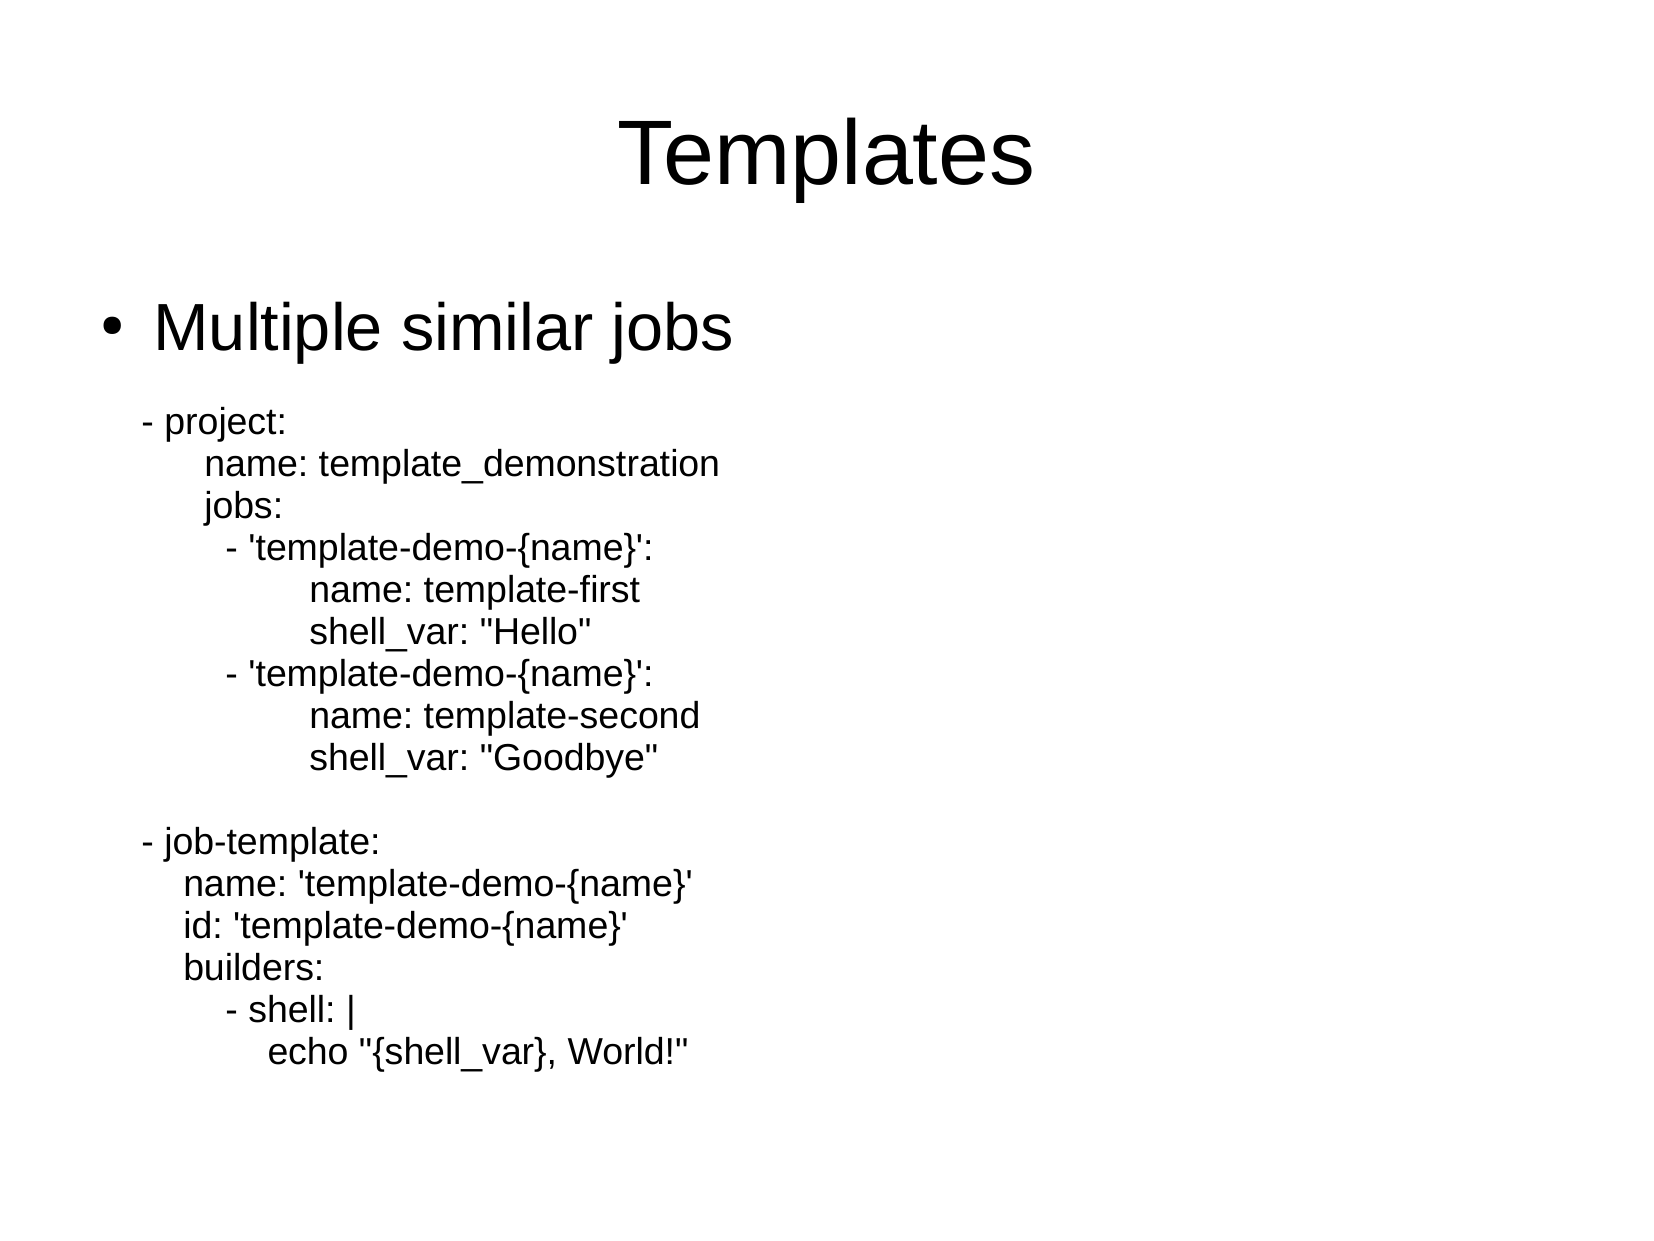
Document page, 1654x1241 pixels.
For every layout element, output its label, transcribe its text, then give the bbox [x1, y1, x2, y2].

title Templates [82, 49, 1571, 257]
text_box - project: name: template_demonstration jobs: - 'template-demo-{name}': name: template-first shell_var: "Hello" - 'template-demo-{name}': name: template-second shell_var: "Goodbye" - job-template: name: 'template-demo-{name}' id: 'template-demo-{name}' builders: - shell: | echo "{shell_var}, World!" [126, 393, 736, 1081]
list Multiple similar jobs [82, 290, 1571, 1010]
